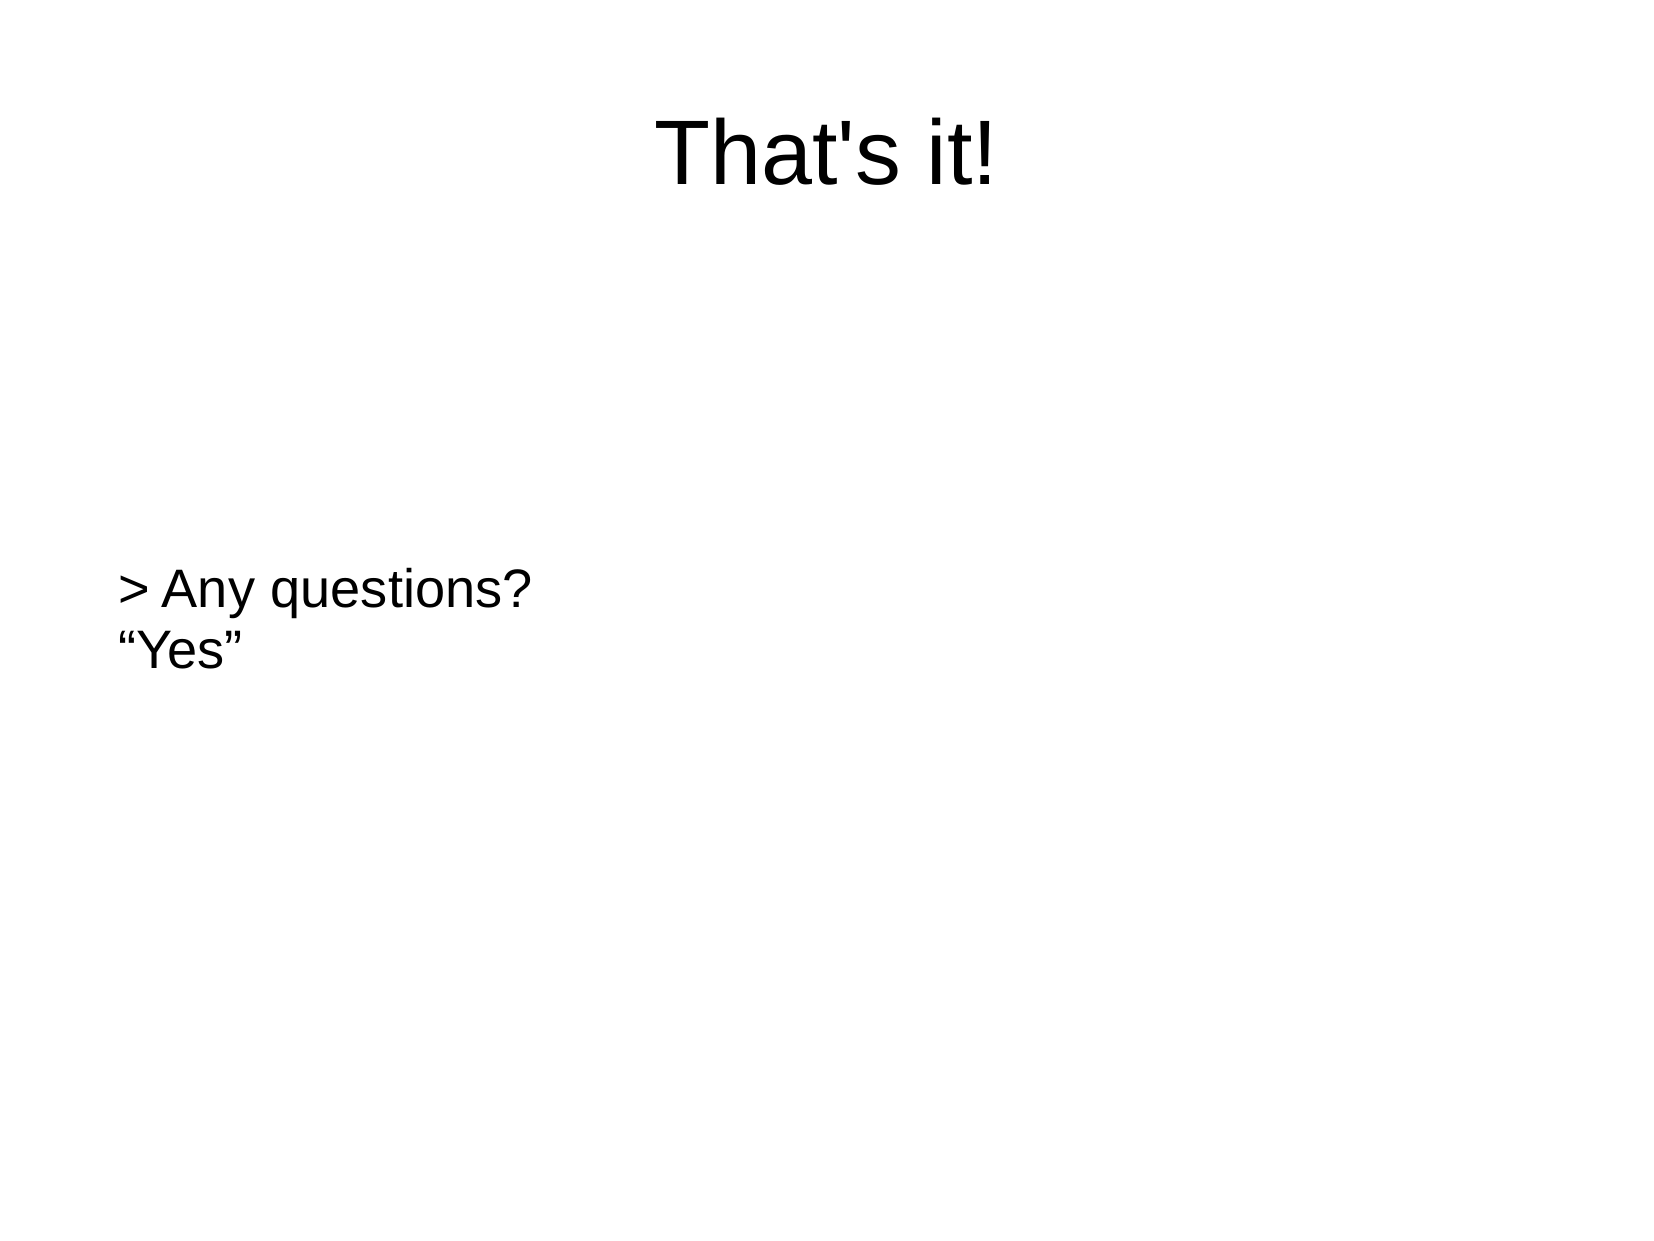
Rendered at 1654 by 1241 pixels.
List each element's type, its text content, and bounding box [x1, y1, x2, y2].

subtitle > Any questions? “Yes” [82, 289, 1571, 1010]
title That's it! [82, 49, 1571, 257]
